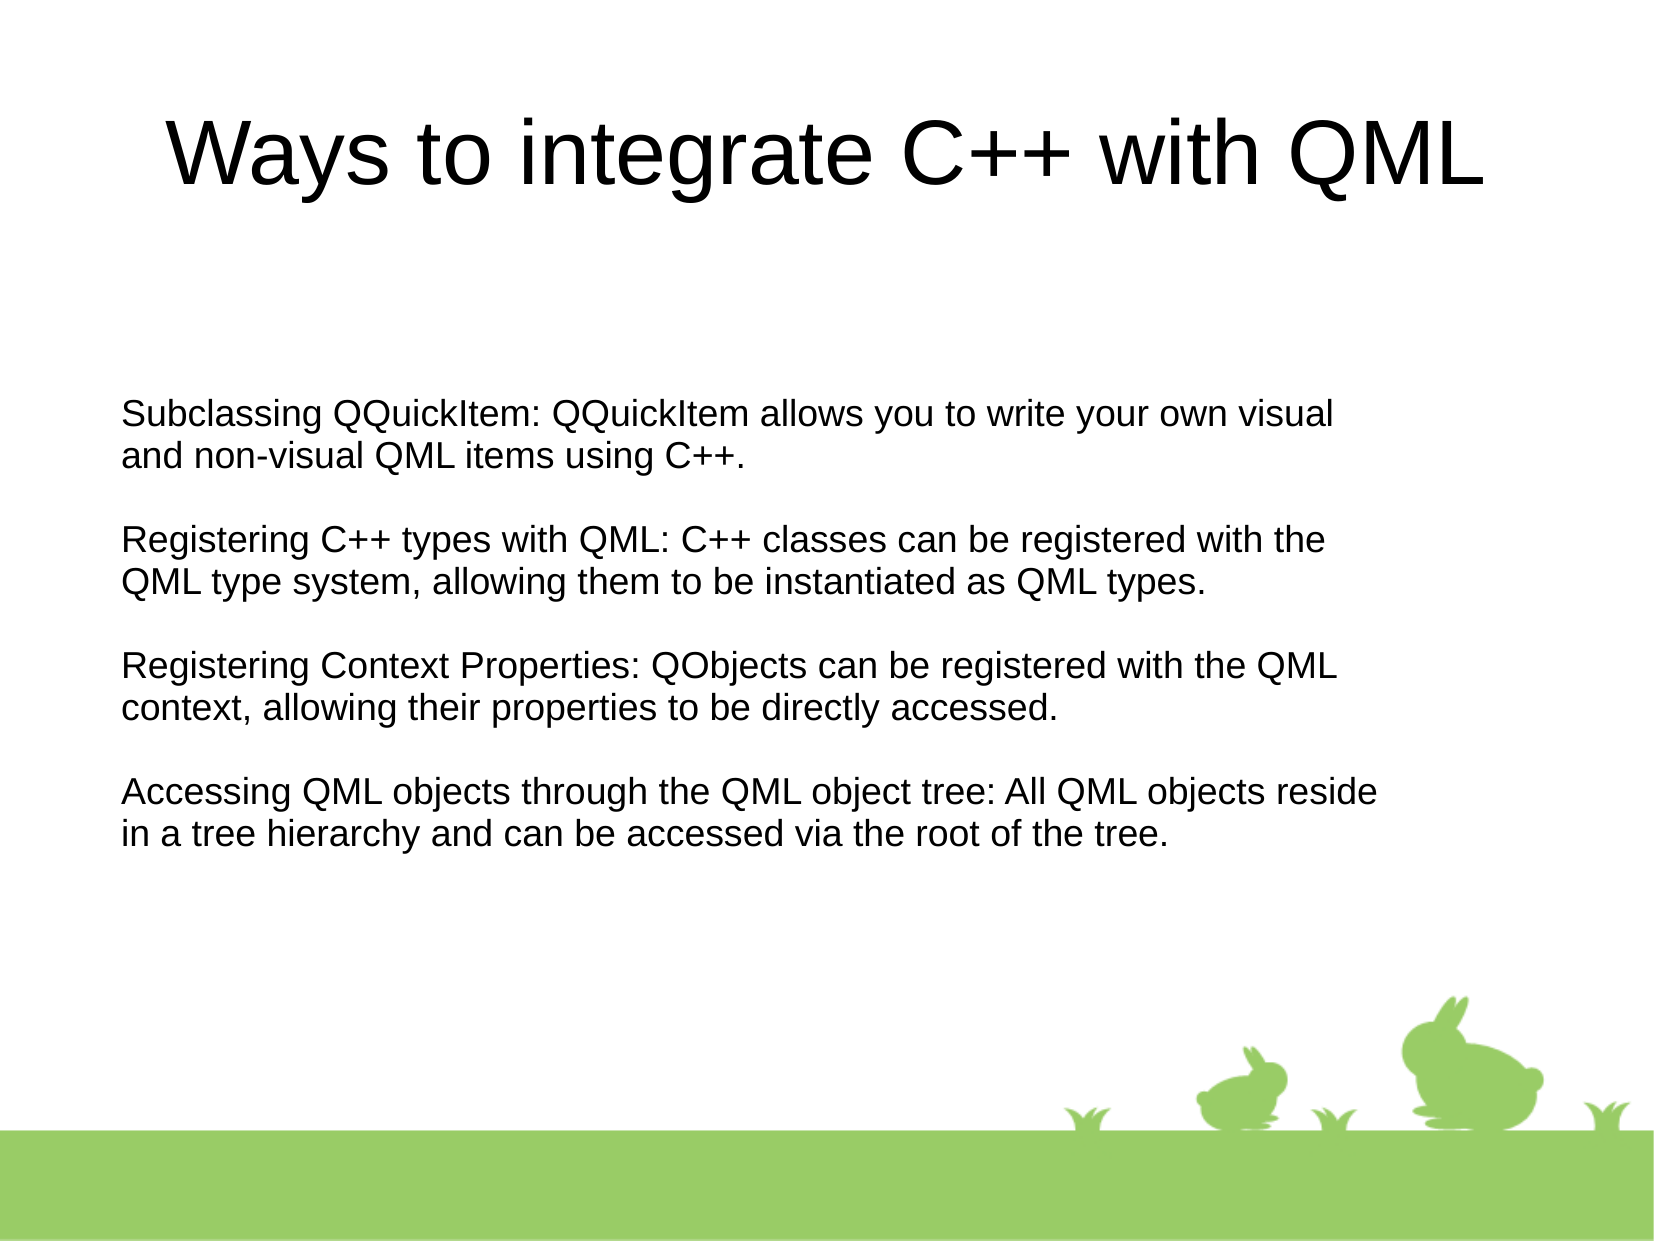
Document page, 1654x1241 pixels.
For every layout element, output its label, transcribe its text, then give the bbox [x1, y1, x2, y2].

text_box Subclassing QQuickItem: QQuickItem allows you to write your own visual and non-visual QML items using C++. Registering C++ types with QML: C++ classes can be registered with the QML type system, allowing them to be instantiated as QML types. Registering Context Properties: QObjects can be registered with the QML context, allowing their properties to be directly accessed. Accessing QML objects through the QML object tree: All QML objects reside in a tree hierarchy and can be accessed via the root of the tree. [106, 385, 1406, 862]
title Ways to integrate C++ with QML [82, 49, 1571, 257]
picture [0, 0, 1654, 1241]
